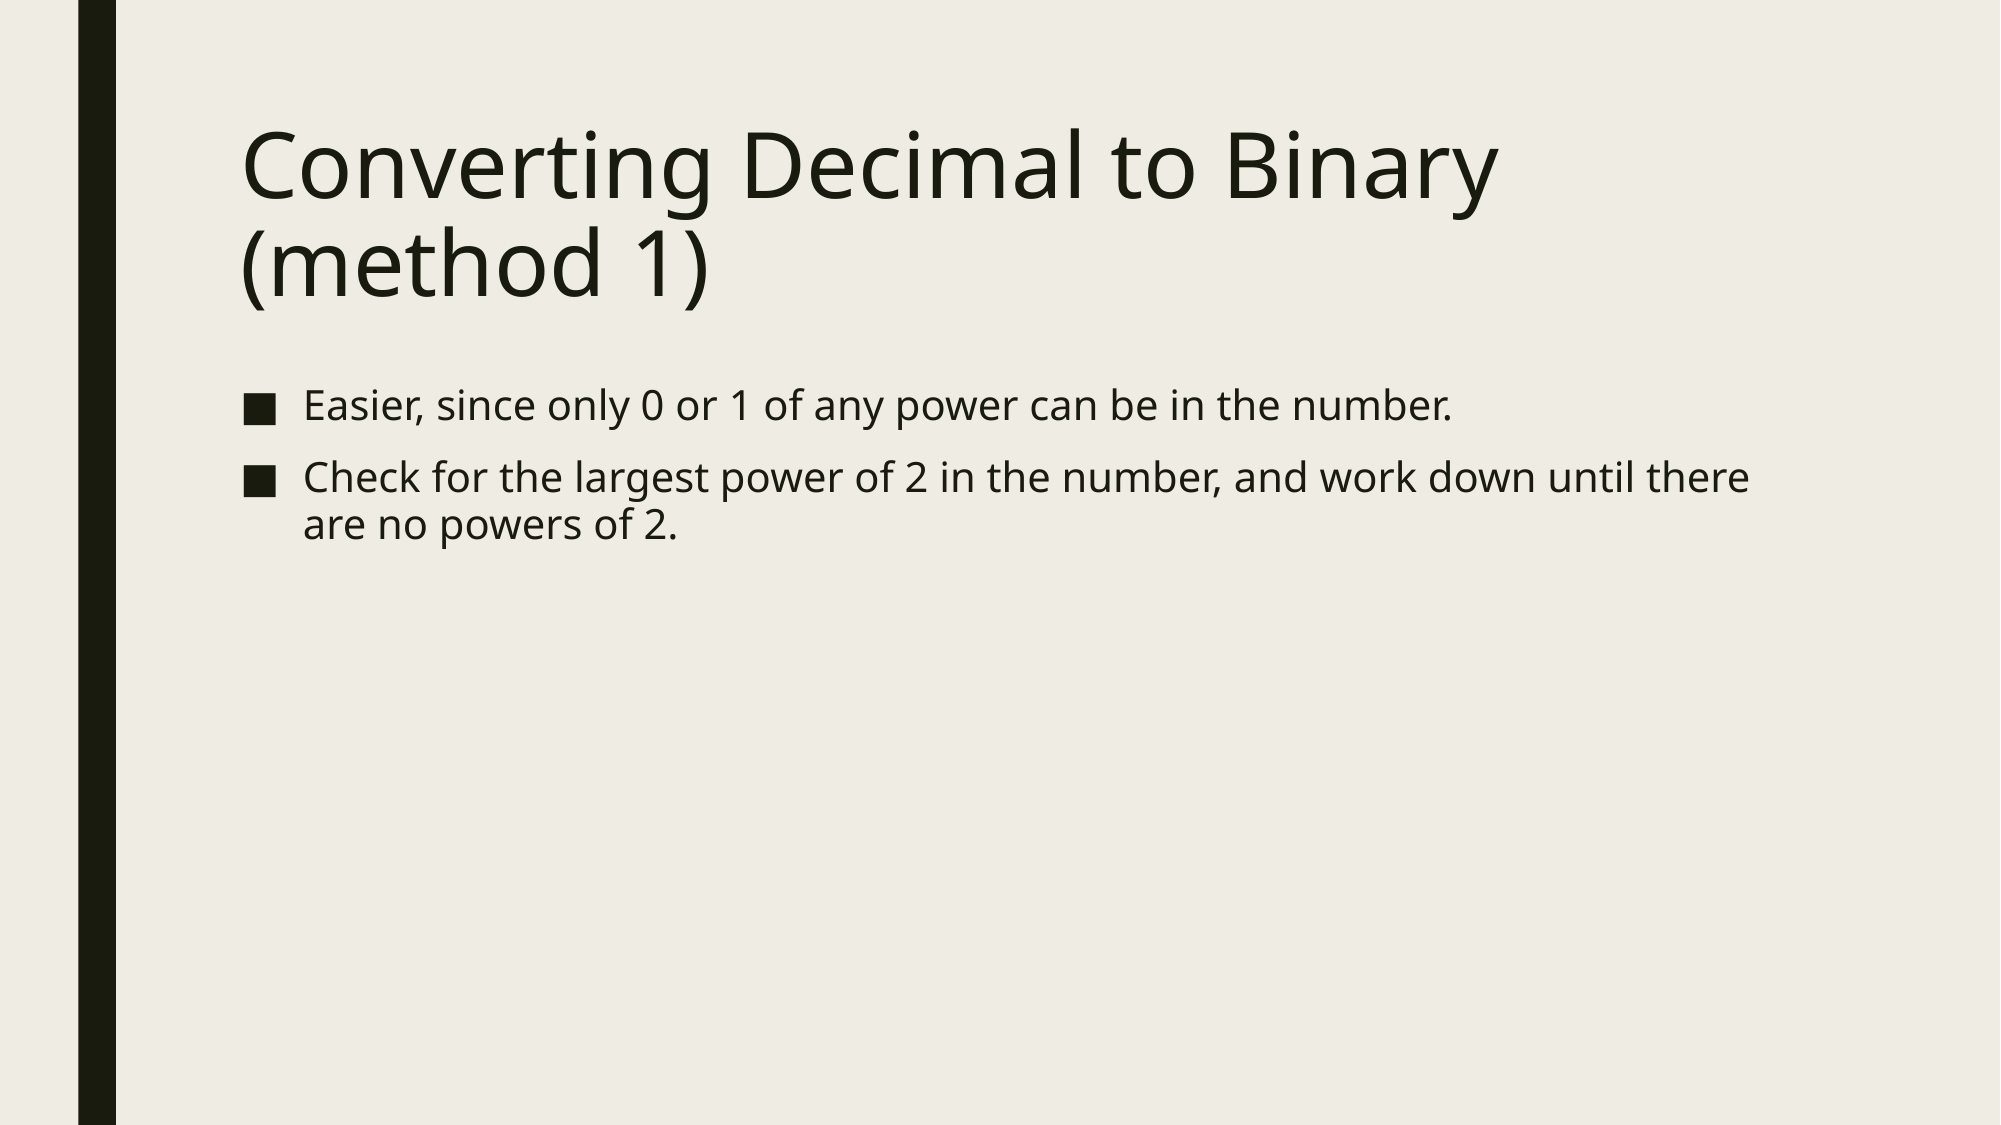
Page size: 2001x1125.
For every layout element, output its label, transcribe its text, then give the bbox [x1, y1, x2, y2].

title Converting Decimal to Binary (method 1) [225, 112, 1800, 357]
list Easier, since only 0 or 1 of any power can be in the number. Check for the largest power of 2 in the number, and work down until there are no powers of 2. [225, 375, 1800, 963]
